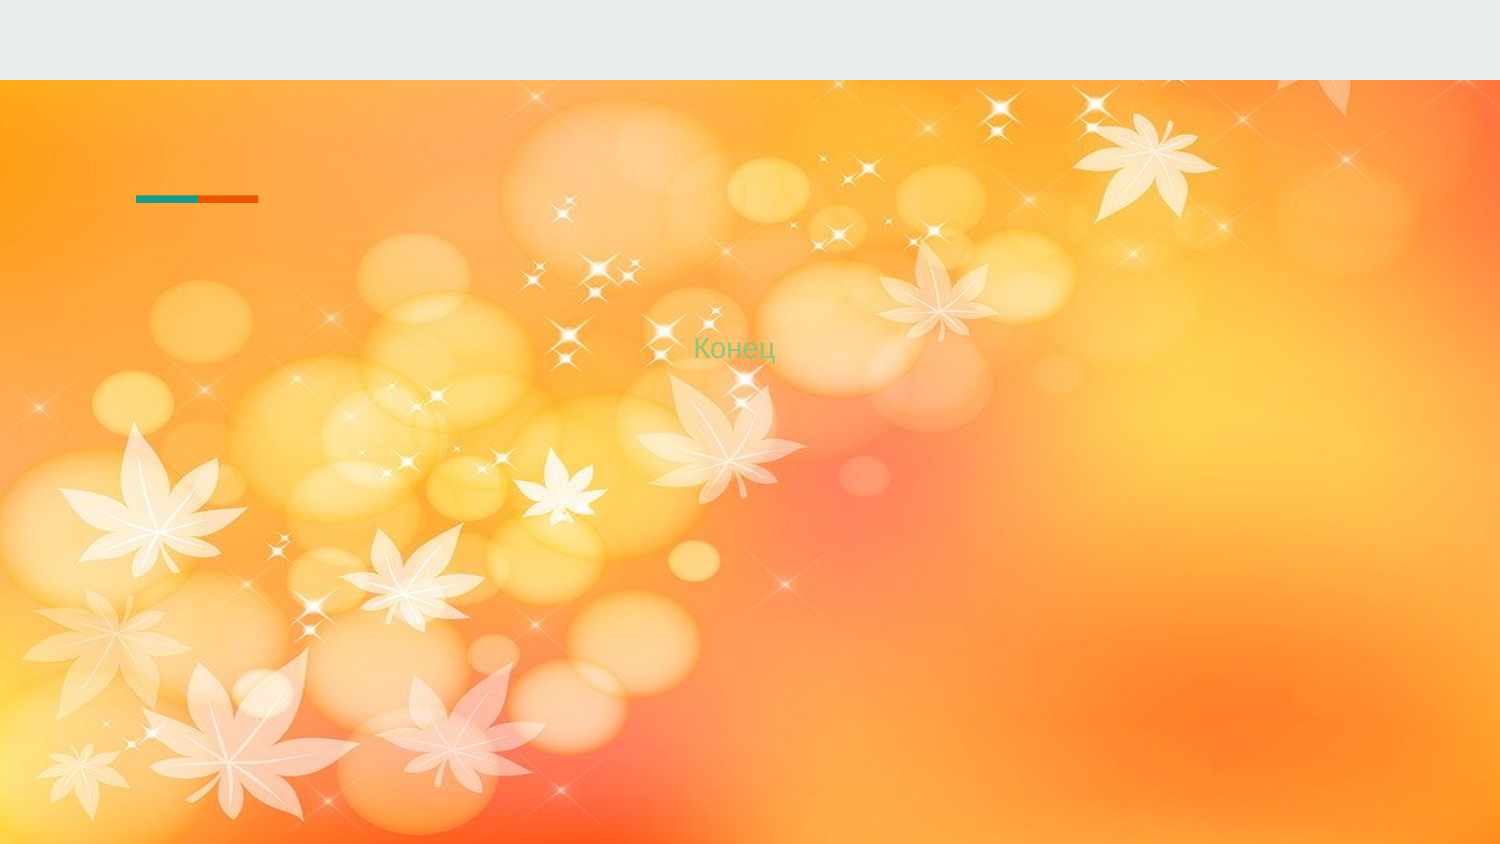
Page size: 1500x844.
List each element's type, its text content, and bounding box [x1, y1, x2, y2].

picture [0, 80, 1500, 844]
text_box Конец [420, 321, 1049, 522]
